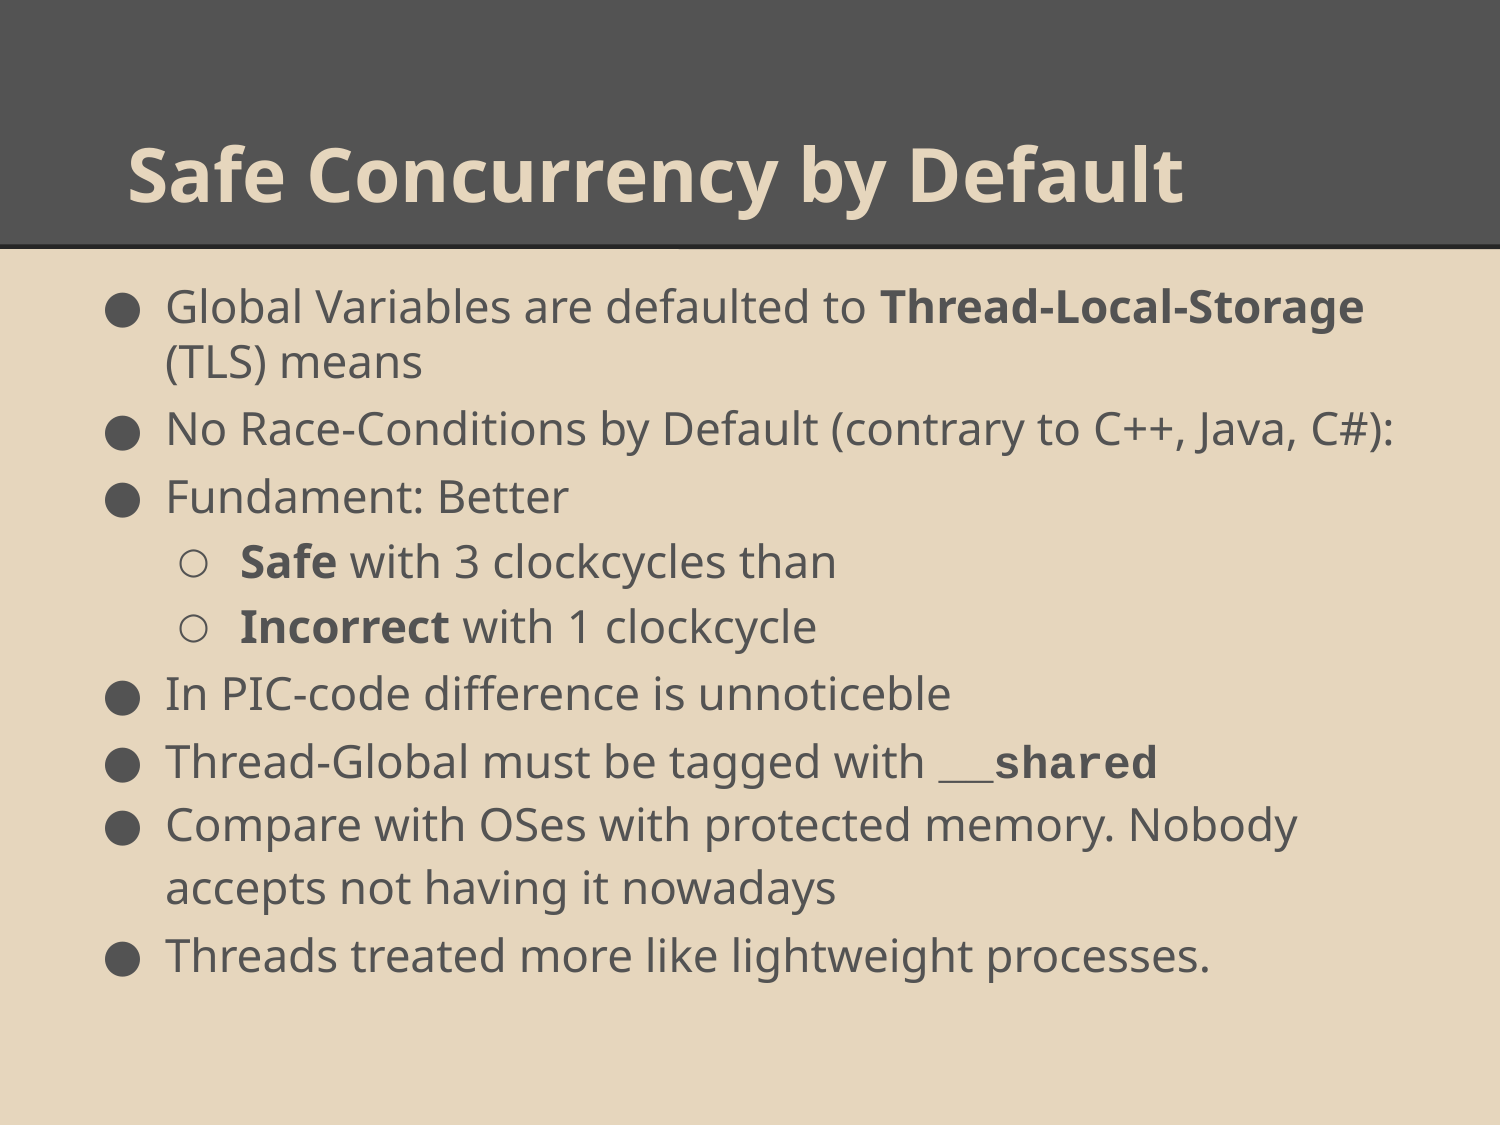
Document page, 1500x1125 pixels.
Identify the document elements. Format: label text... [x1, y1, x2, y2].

list Global Variables are defaulted to Thread-Local-Storage (TLS) means No Race-Conditions by Default (contrary to C++, Java, C#): Fundament: Better Safe with 3 clockcycles than Incorrect with 1 clockcycle In PIC-code difference is unnoticeble Thread-Global must be tagged with __shared Compare with OSes with protected memory. Nobody accepts not having it nowadays Threads treated more like lightweight processes. [75, 262, 1425, 1078]
title Safe Concurrency by Default [75, 45, 1425, 233]
